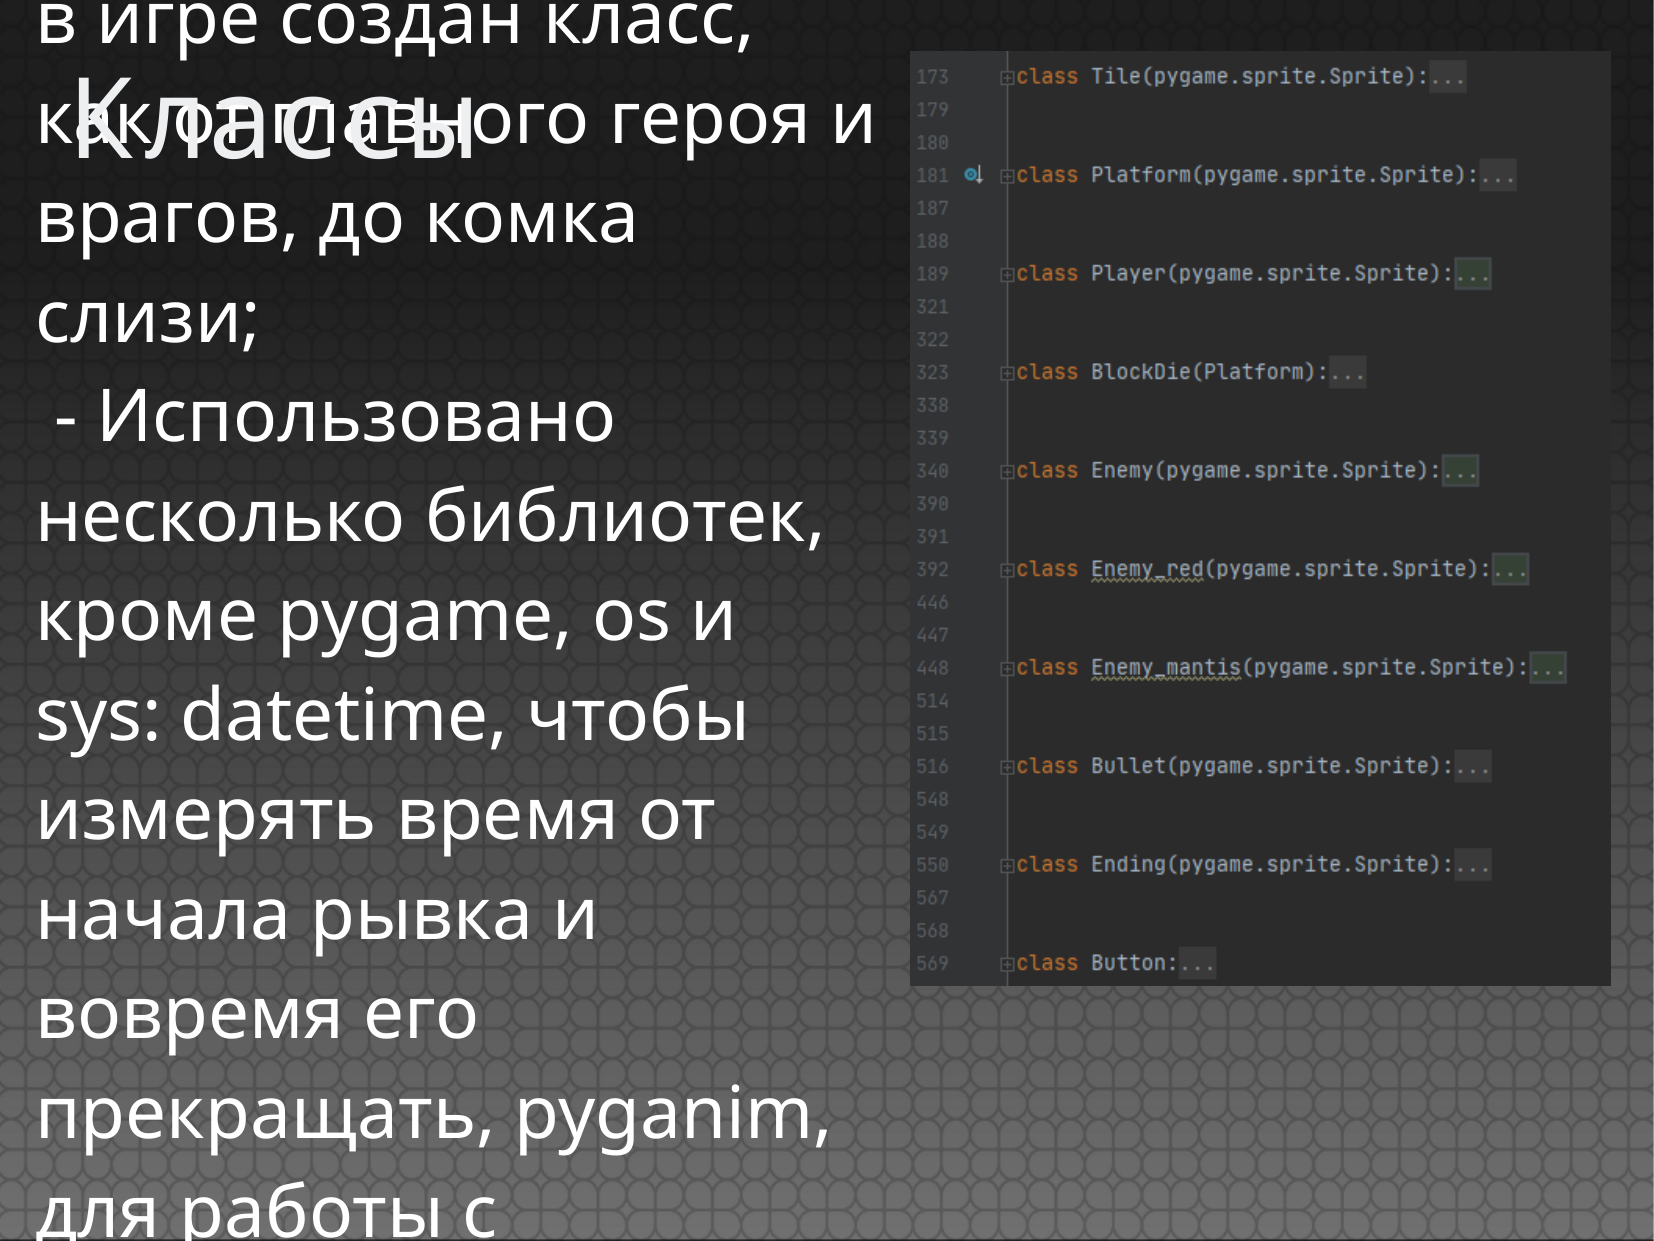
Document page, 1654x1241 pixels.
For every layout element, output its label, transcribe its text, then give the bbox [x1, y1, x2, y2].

text_box Классы [56, 31, 549, 159]
picture [0, 0, 1654, 1241]
title - Для каждого объекта в игре создан класс, как от главного героя и врагов, до комка слизи; - Использовано несколько библиотек, кроме pygame, os и sys: datetime, чтобы измерять время от начала рывка и вовремя его прекращать, pyganim, для работы с анимацией спрайтов и random; [35, 164, 881, 1241]
